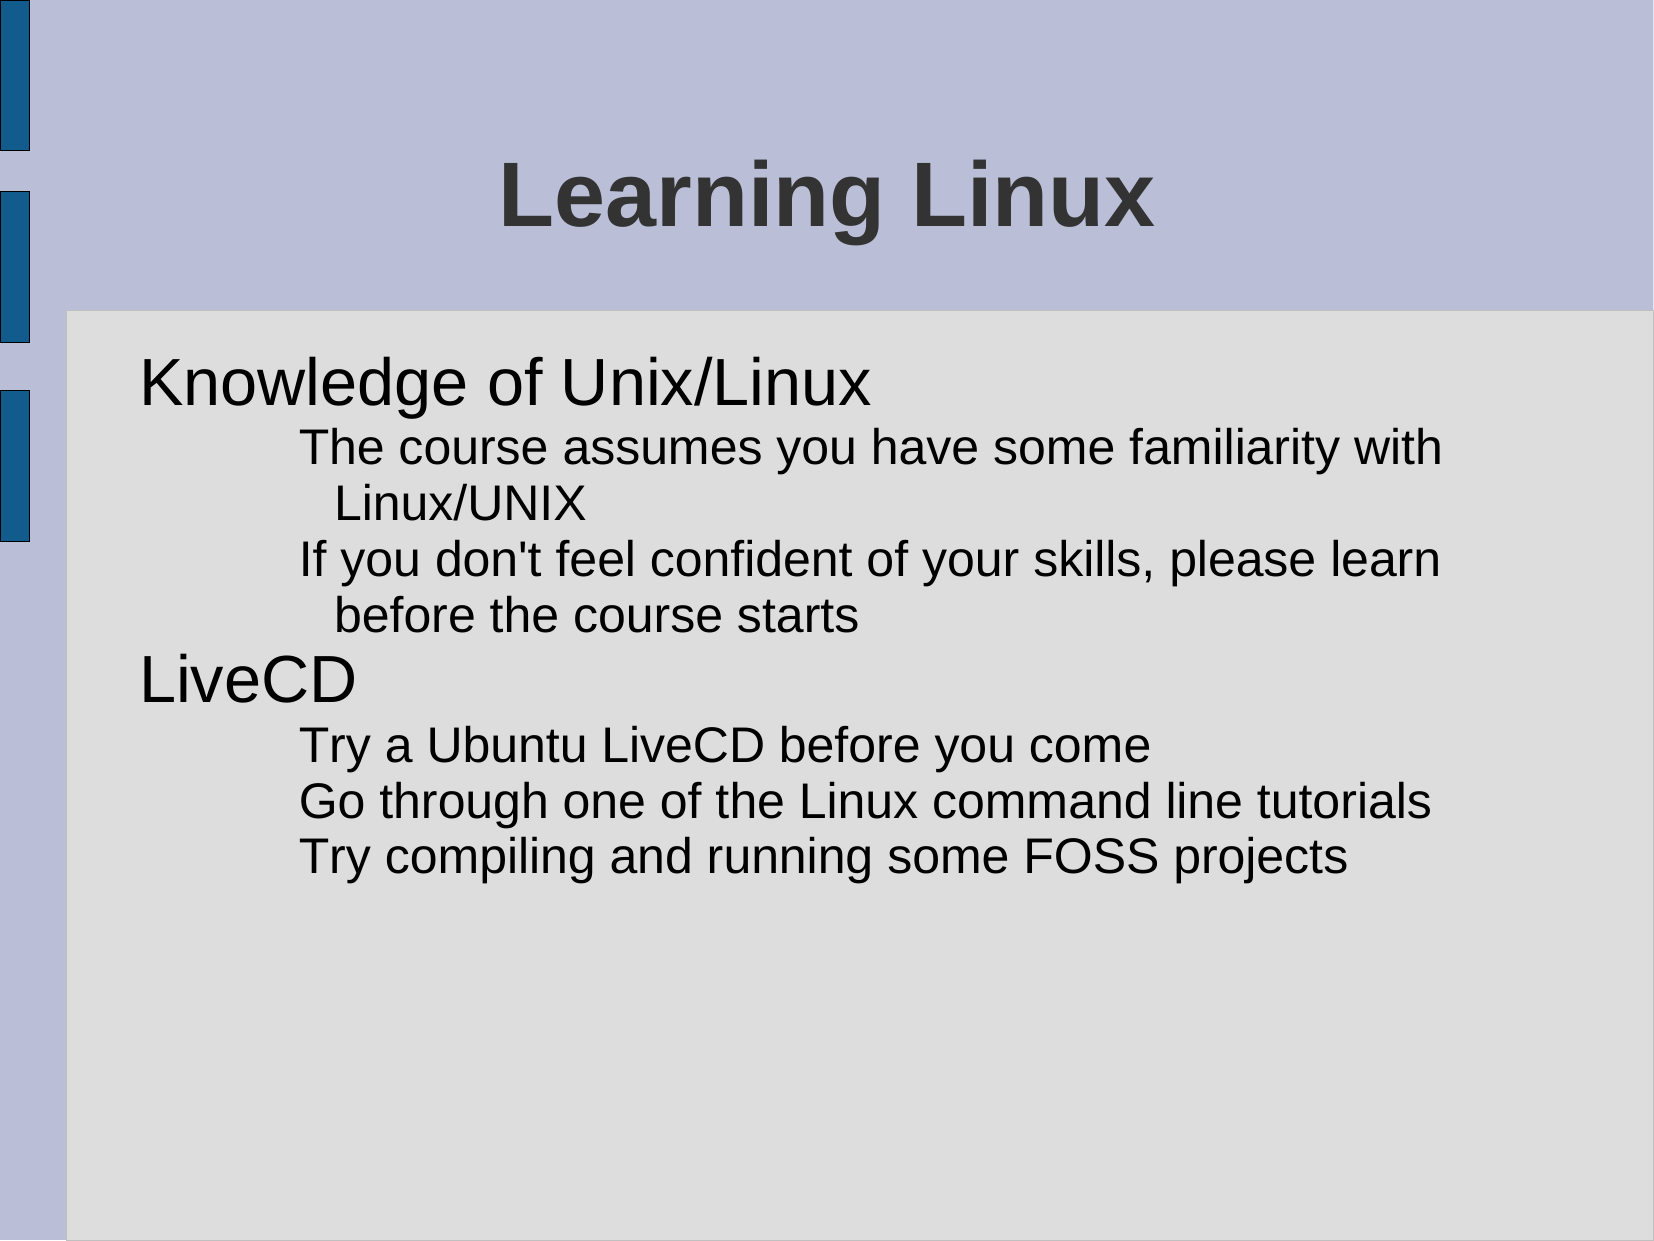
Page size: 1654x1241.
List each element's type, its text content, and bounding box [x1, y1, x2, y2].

list Knowledge of Unix/Linux The course assumes you have some familiarity with Linux/UNIX If you don't feel confident of your skills, please learn before the course starts LiveCD Try a Ubuntu LiveCD before you come Go through one of the Linux command line tutorials Try compiling and running some FOSS projects [121, 344, 1534, 1112]
title Learning Linux [121, 98, 1534, 291]
